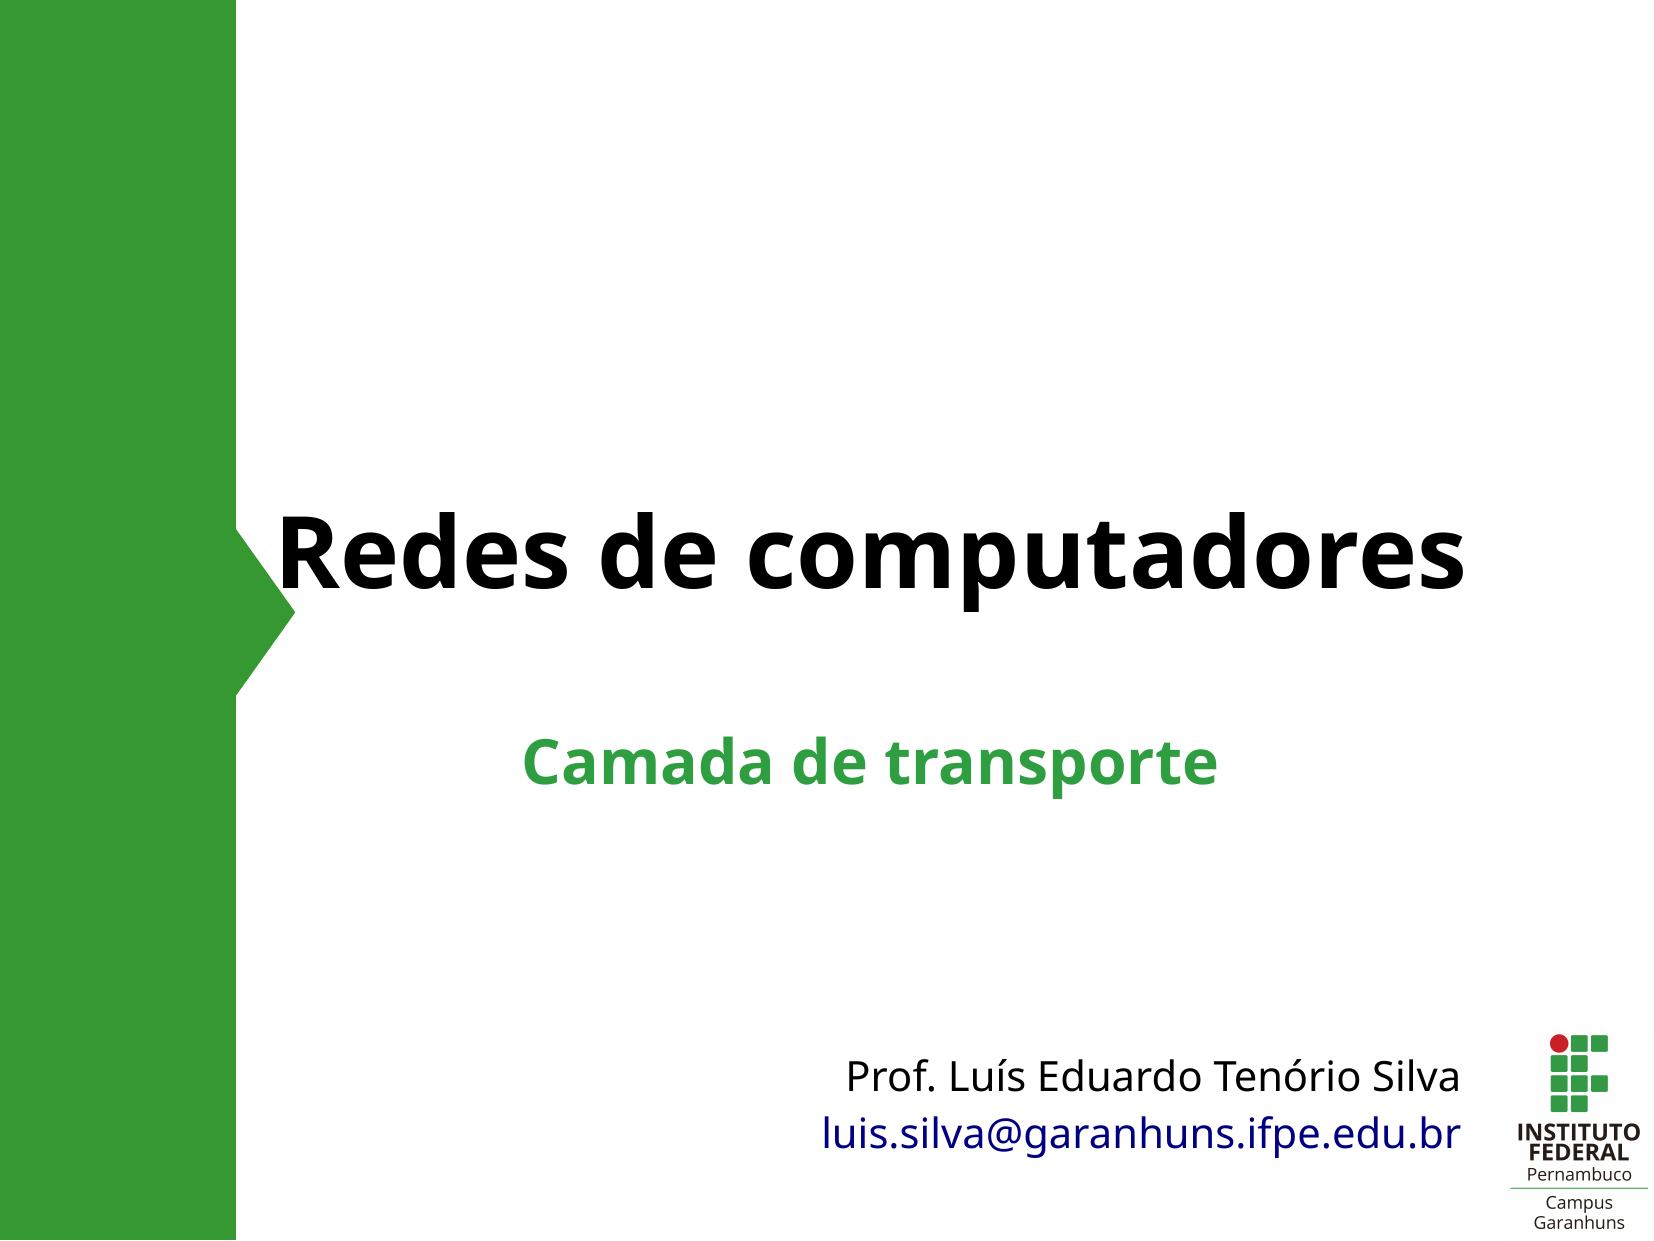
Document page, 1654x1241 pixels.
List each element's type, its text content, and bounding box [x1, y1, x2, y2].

title Redes de computadores [236, 433, 1506, 666]
title Camada de transporte [236, 685, 1506, 834]
picture [1505, 1028, 1654, 1241]
title Prof. Luís Eduardo Tenório Silva luis.silva@garanhuns.ifpe.edu.br [191, 974, 1462, 1234]
text_box [0, 0, 258, 1240]
